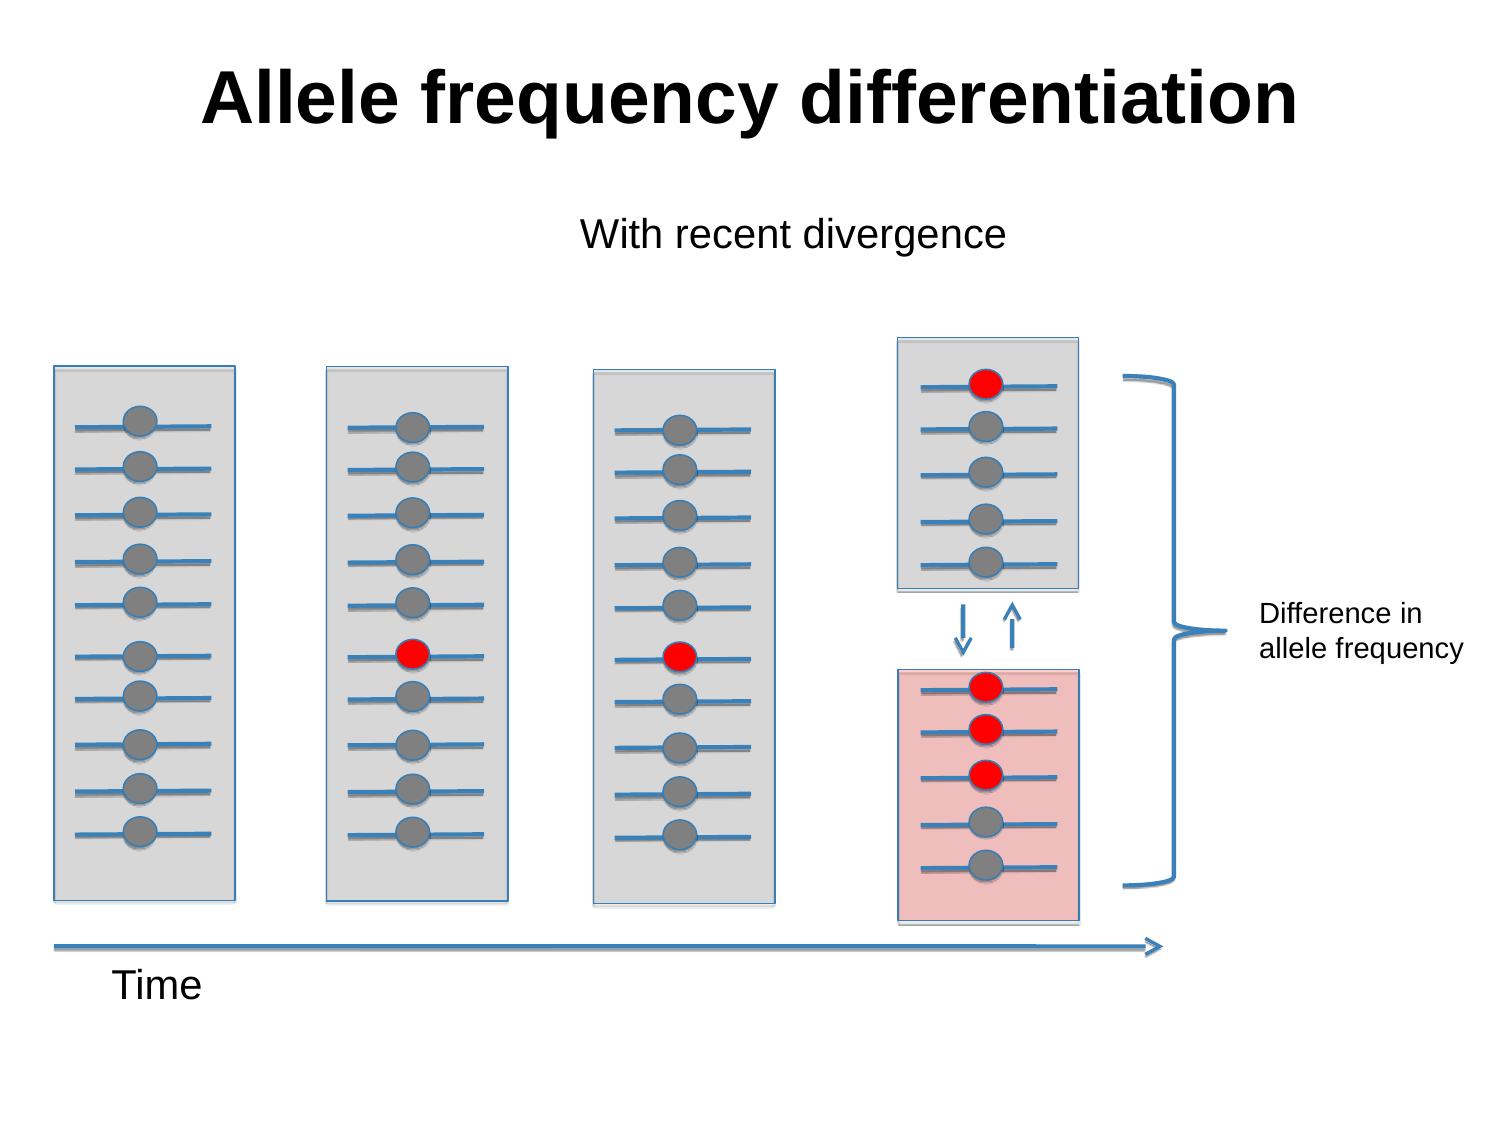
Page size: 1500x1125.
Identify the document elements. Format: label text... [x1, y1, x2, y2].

text_box Difference in allele frequency [1244, 587, 1480, 673]
text_box [53, 366, 236, 901]
text_box [897, 669, 1080, 921]
text_box [593, 369, 775, 904]
text_box [326, 366, 508, 901]
text_box [897, 337, 1079, 589]
text_box Time [96, 950, 218, 1016]
text_box With recent divergence [565, 199, 1023, 265]
title Allele frequency differentiation [75, 0, 1425, 188]
